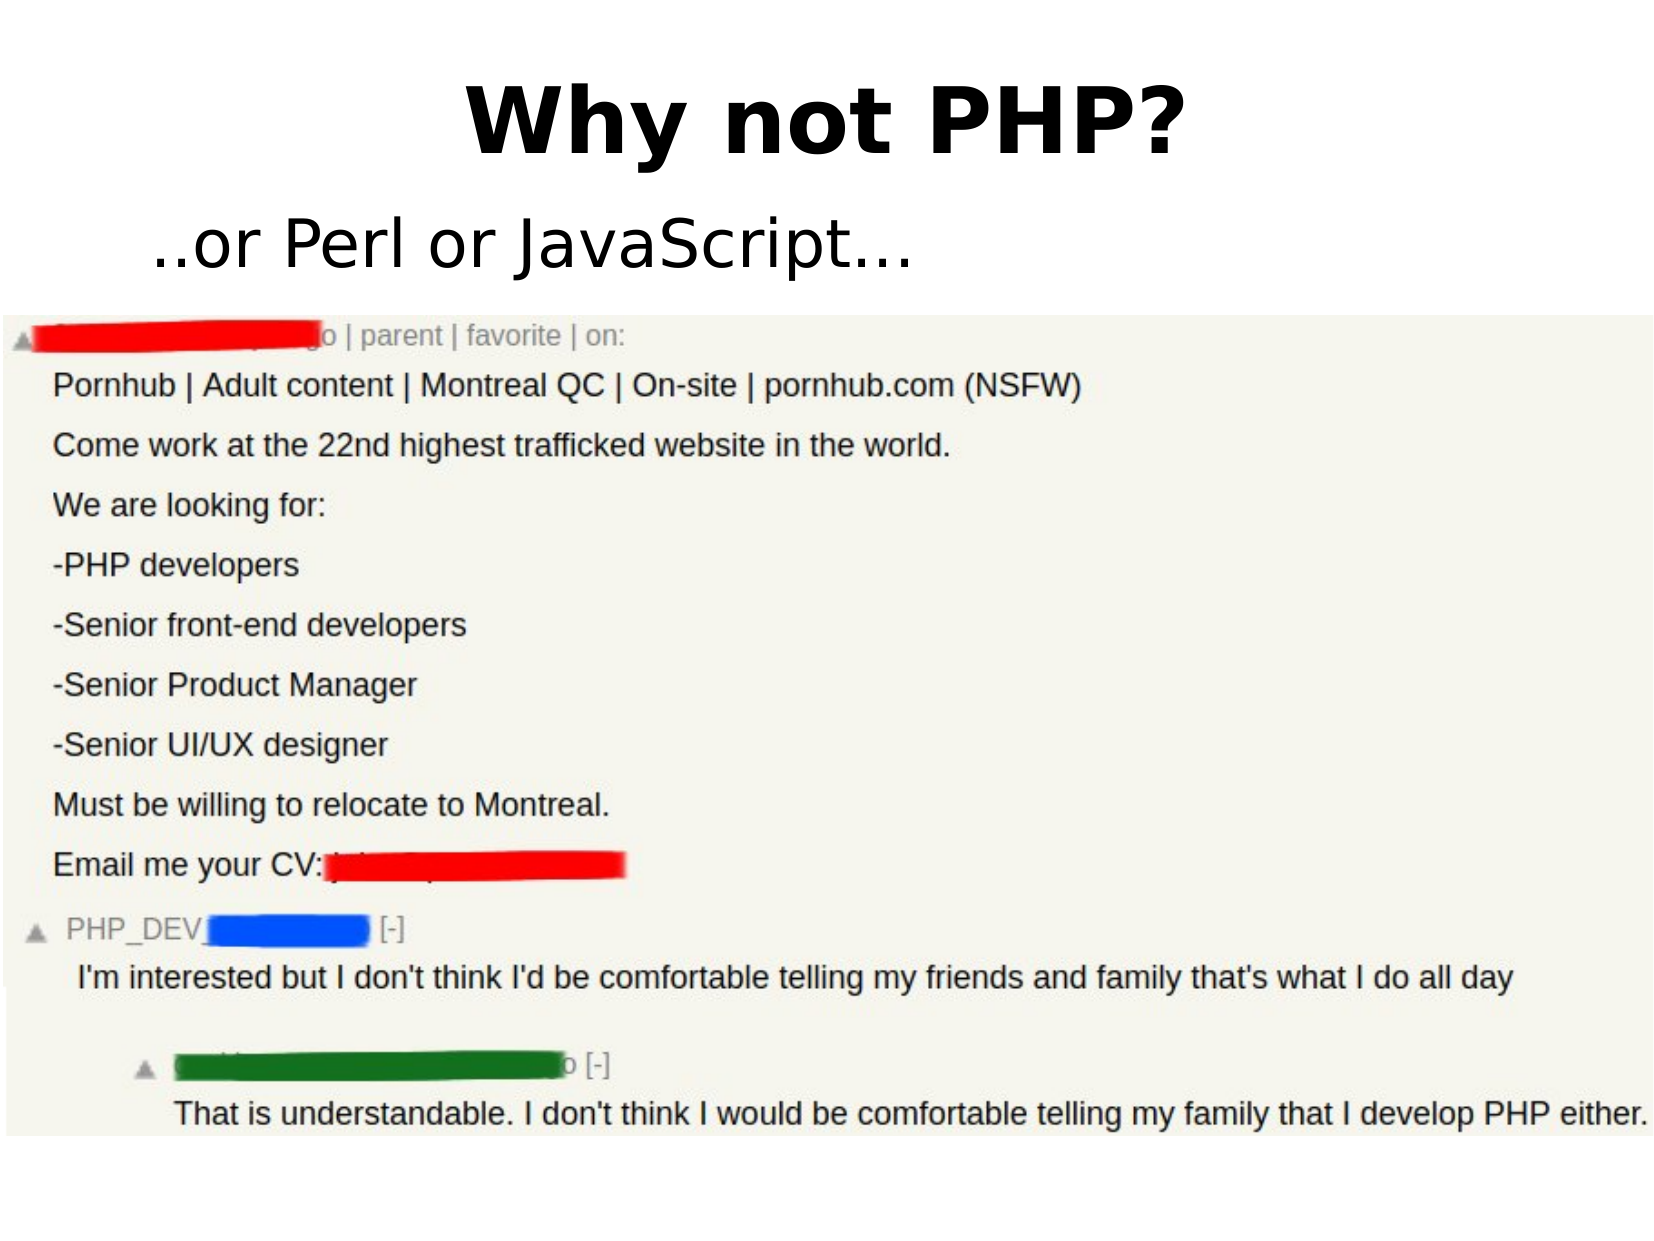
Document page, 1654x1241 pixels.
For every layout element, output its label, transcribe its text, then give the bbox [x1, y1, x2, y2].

title Why not PHP? [82, 49, 1571, 196]
list ..or Perl or JavaScript... [79, 205, 1568, 308]
picture [3, 315, 1654, 1136]
